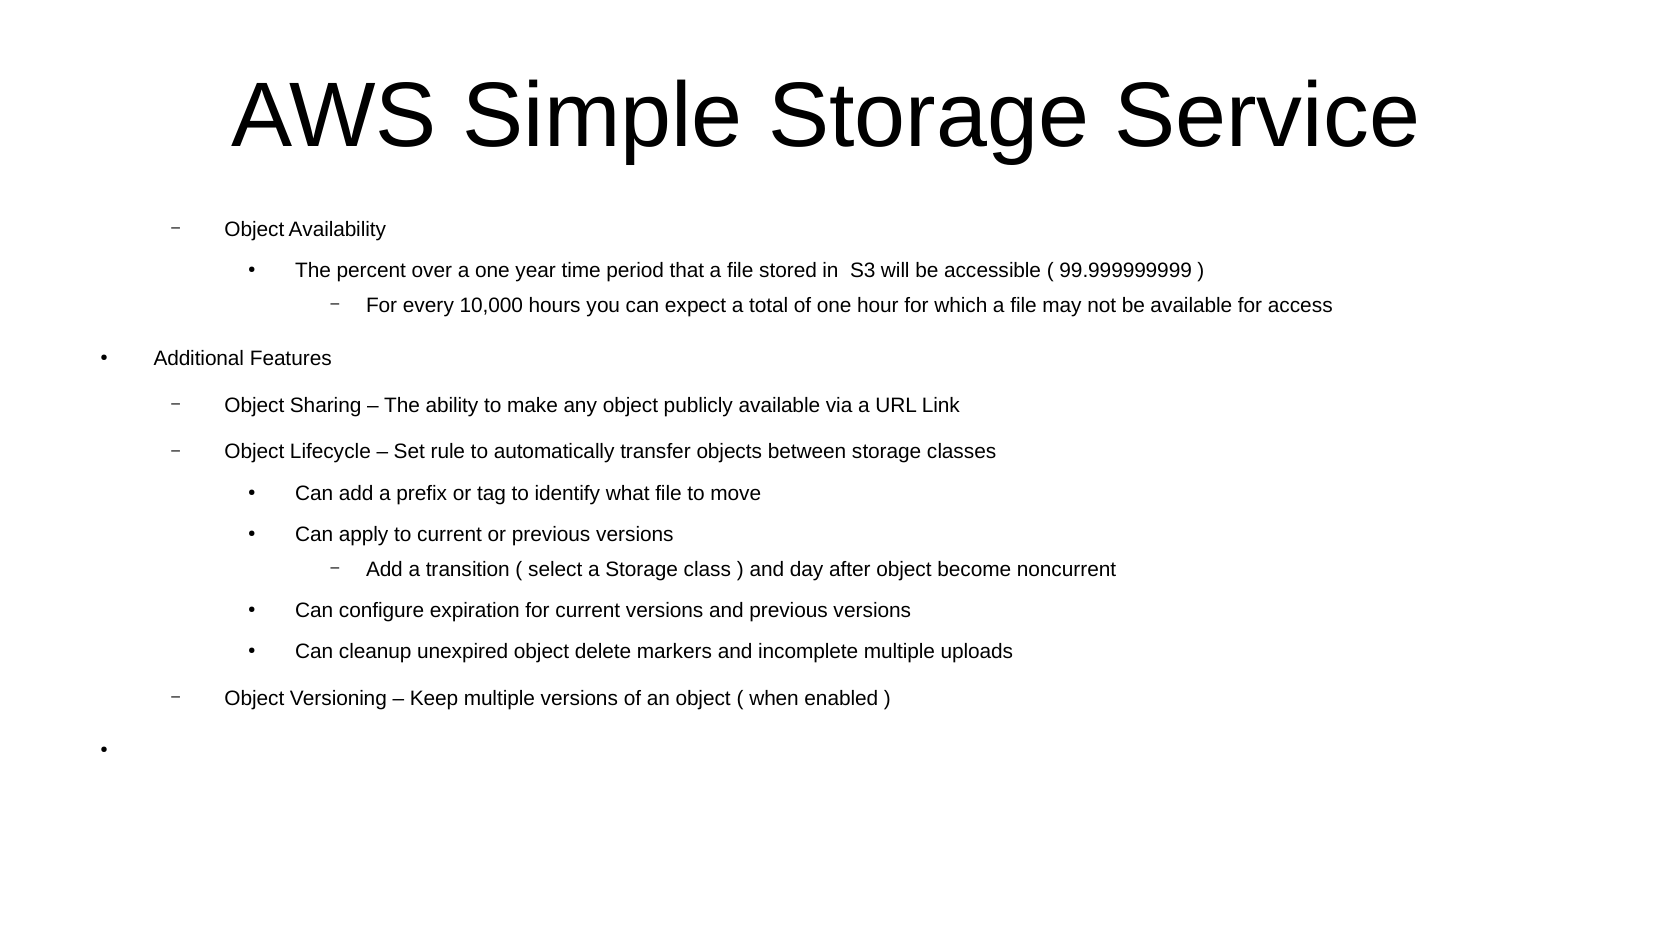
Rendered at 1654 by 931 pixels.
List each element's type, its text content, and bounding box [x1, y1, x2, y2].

title AWS Simple Storage Service [82, 37, 1571, 193]
list Object Availability The percent over a one year time period that a file stored in S3 will be accessible ( 99.999999999 ) For every 10,000 hours you can expect a total of one hour for which a file may not be available for access Additional Features Object Sharing – The ability to make any object publicly available via a URL Link Object Lifecycle – Set rule to automatically transfer objects between storage classes Can add a prefix or tag to identify what file to move Can apply to current or previous versions Add a transition ( select a Storage class ) and day after object become noncurrent Can configure expiration for current versions and previous versions Can cleanup unexpired object delete markers and incomplete multiple uploads Object Versioning – Keep multiple versions of an object ( when enabled ) [82, 217, 1621, 901]
